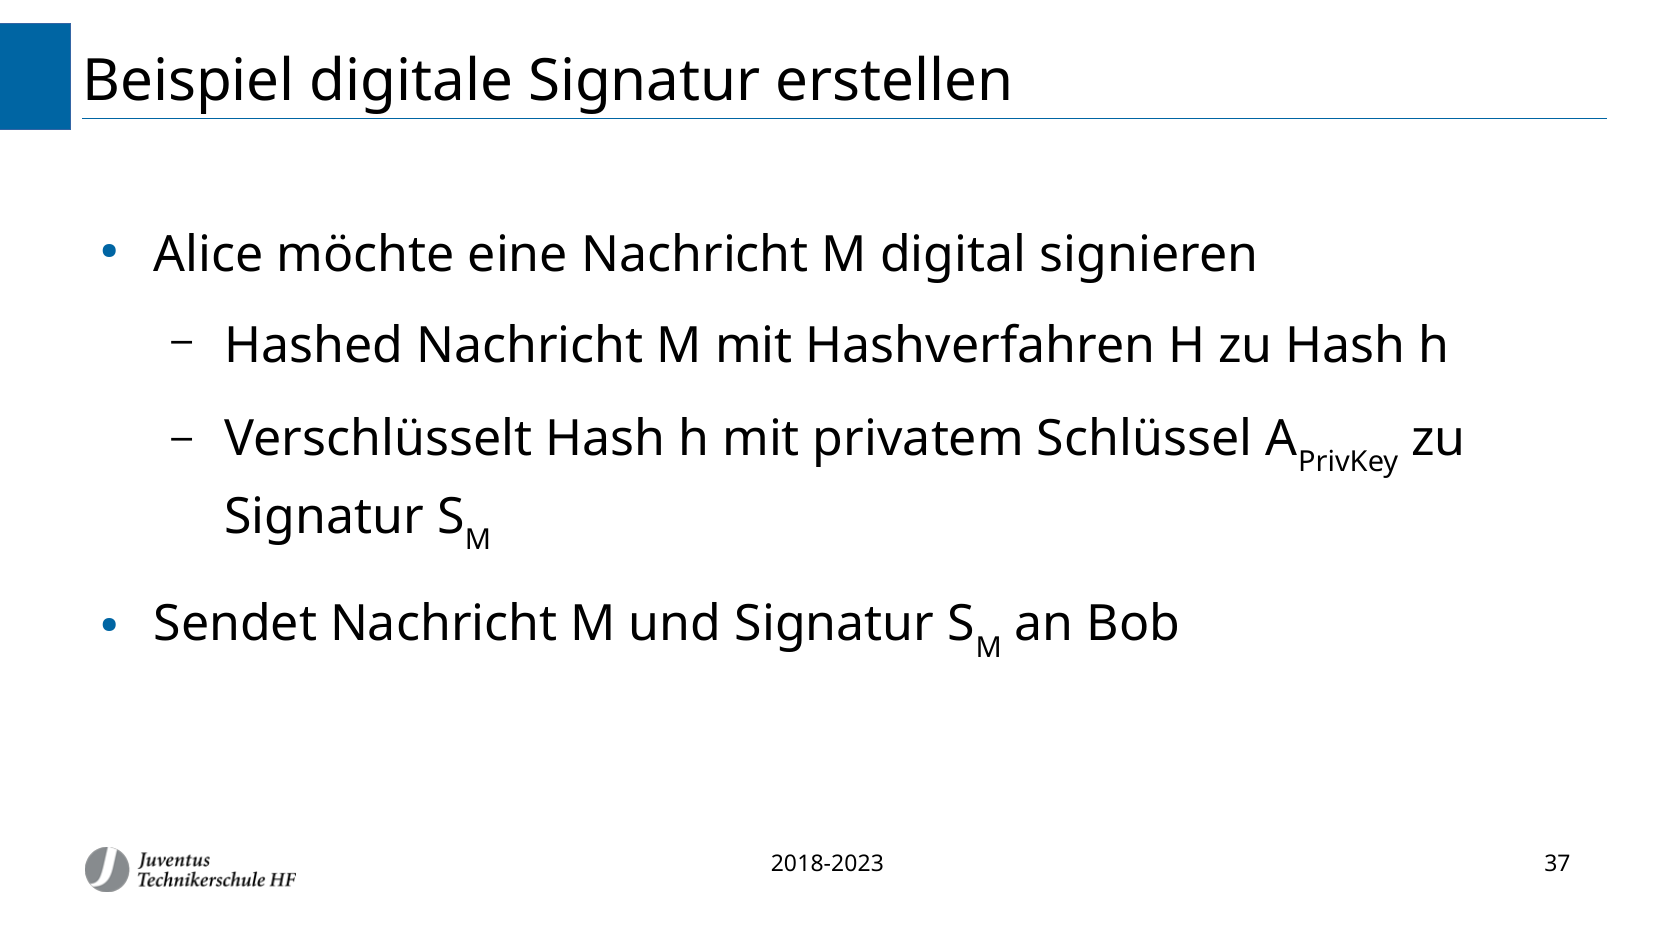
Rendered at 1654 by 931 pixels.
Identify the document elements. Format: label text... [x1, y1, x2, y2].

list Alice möchte eine Nachricht M digital signieren Hashed Nachricht M mit Hashverfahren H zu Hash h Verschlüsselt Hash h mit privatem Schlüssel APrivKey zu Signatur SM Sendet Nachricht M und Signatur SM an Bob [82, 217, 1571, 758]
picture [85, 847, 296, 892]
title Beispiel digitale Signatur erstellen [82, 37, 1571, 119]
